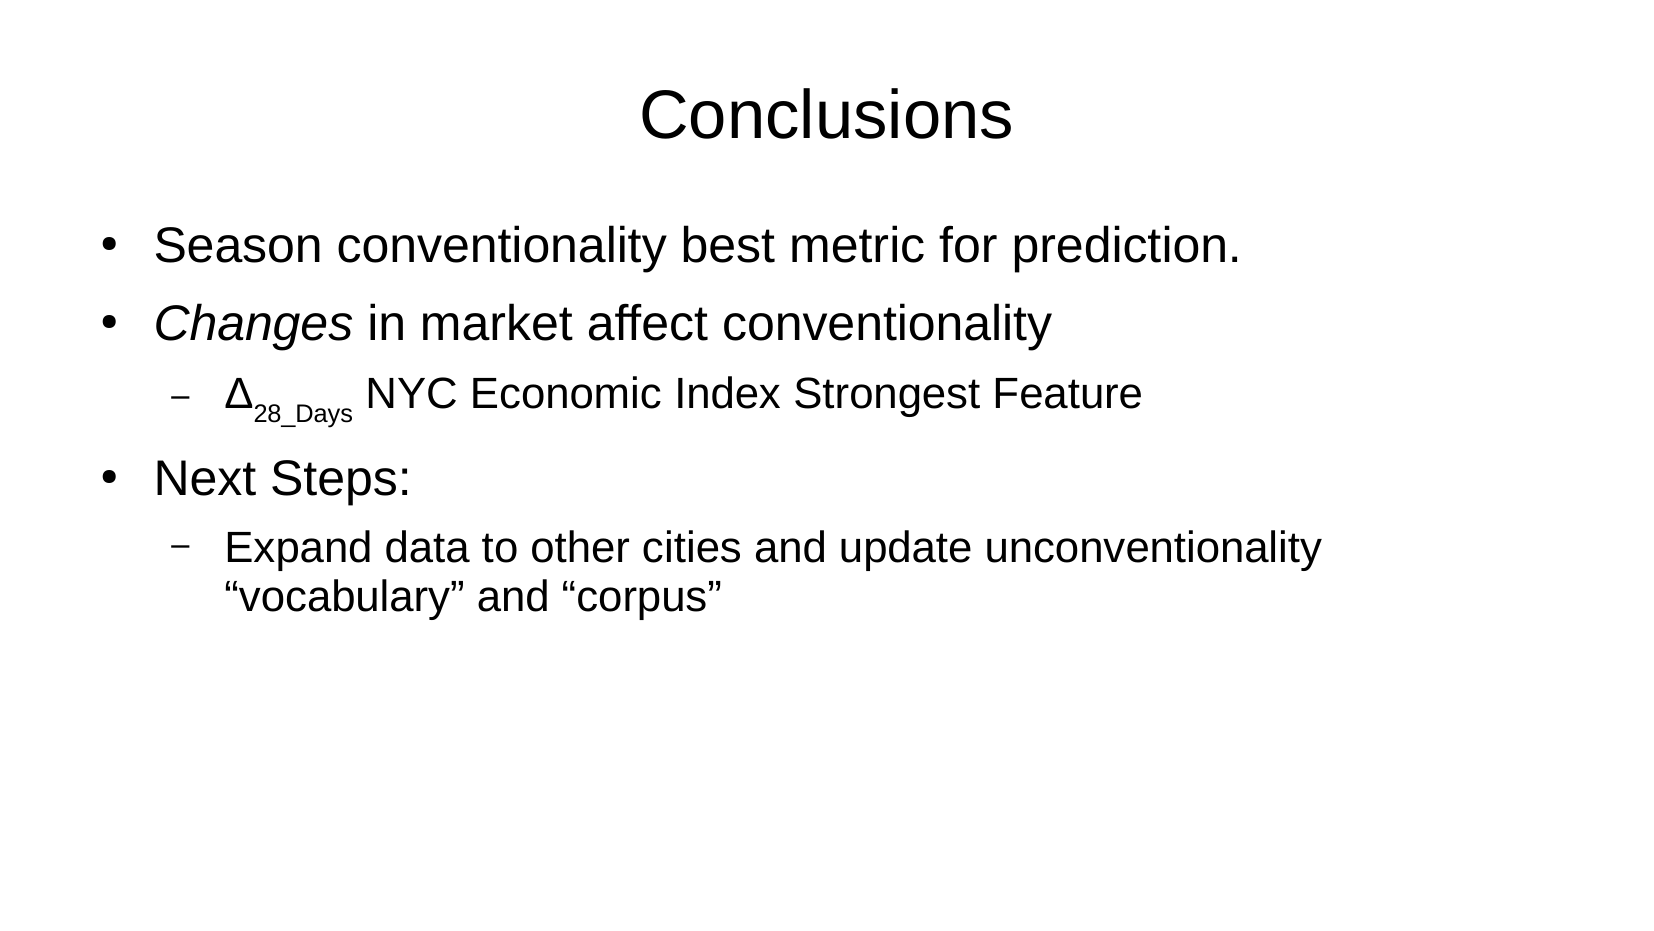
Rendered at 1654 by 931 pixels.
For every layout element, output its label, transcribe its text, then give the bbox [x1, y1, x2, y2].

list Season conventionality best metric for prediction. Changes in market affect conventionality Δ28_Days NYC Economic Index Strongest Feature Next Steps: Expand data to other cities and update unconventionality “vocabulary” and “corpus” [82, 217, 1571, 758]
title Conclusions [82, 37, 1571, 193]
